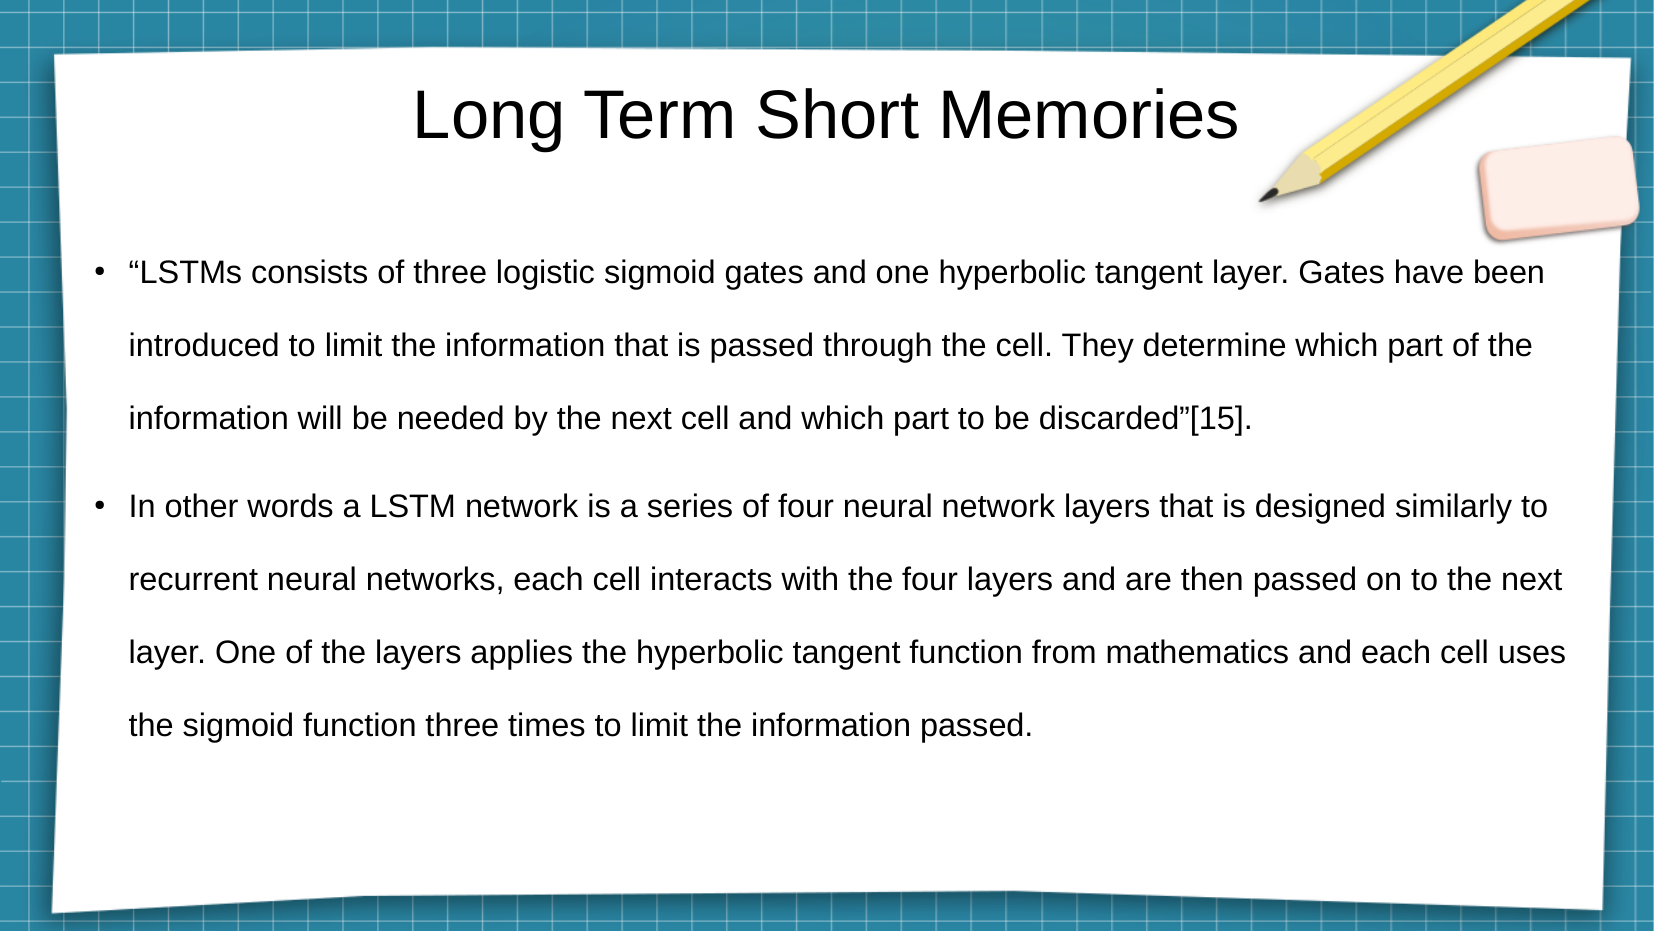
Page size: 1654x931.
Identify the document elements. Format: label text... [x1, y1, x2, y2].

title Long Term Short Memories [82, 37, 1571, 193]
picture [0, 0, 1654, 931]
list “LSTMs consists of three logistic sigmoid gates and one hyperbolic tangent layer. Gates have been introduced to limit the information that is passed through the cell. They determine which part of the information will be needed by the next cell and which part to be discarded”[15]. In other words a LSTM network is a series of four neural network layers that is designed similarly to recurrent neural networks, each cell interacts with the four layers and are then passed on to the next layer. One of the layers applies the hyperbolic tangent function from mathematics and each cell uses the sigmoid function three times to limit the information passed. [82, 217, 1571, 758]
